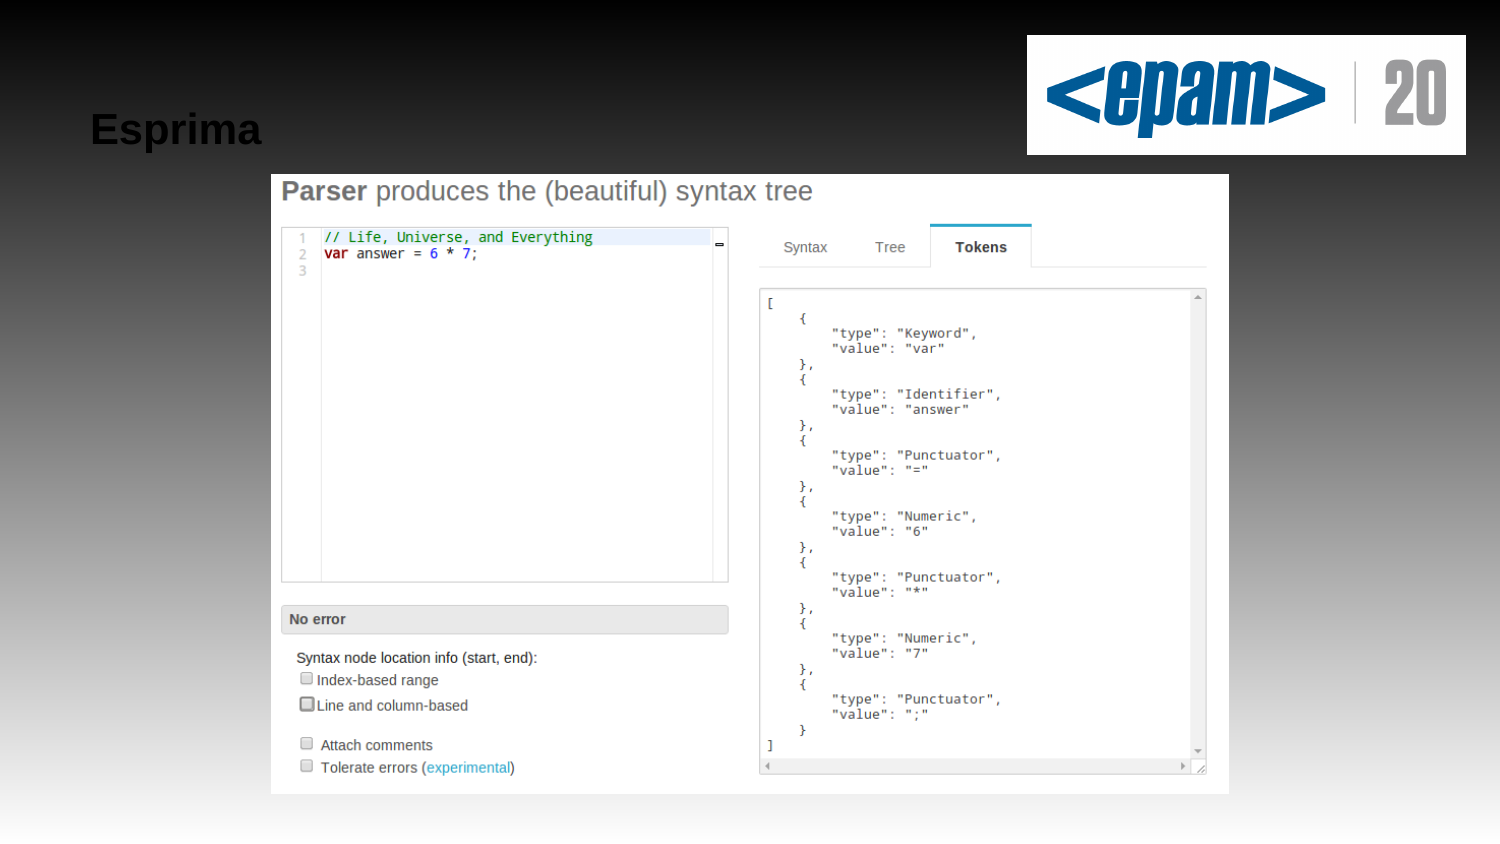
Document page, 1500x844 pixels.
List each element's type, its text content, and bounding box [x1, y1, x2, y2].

title Esprima [75, 33, 1425, 175]
picture [1027, 35, 1466, 155]
picture [271, 174, 1229, 794]
